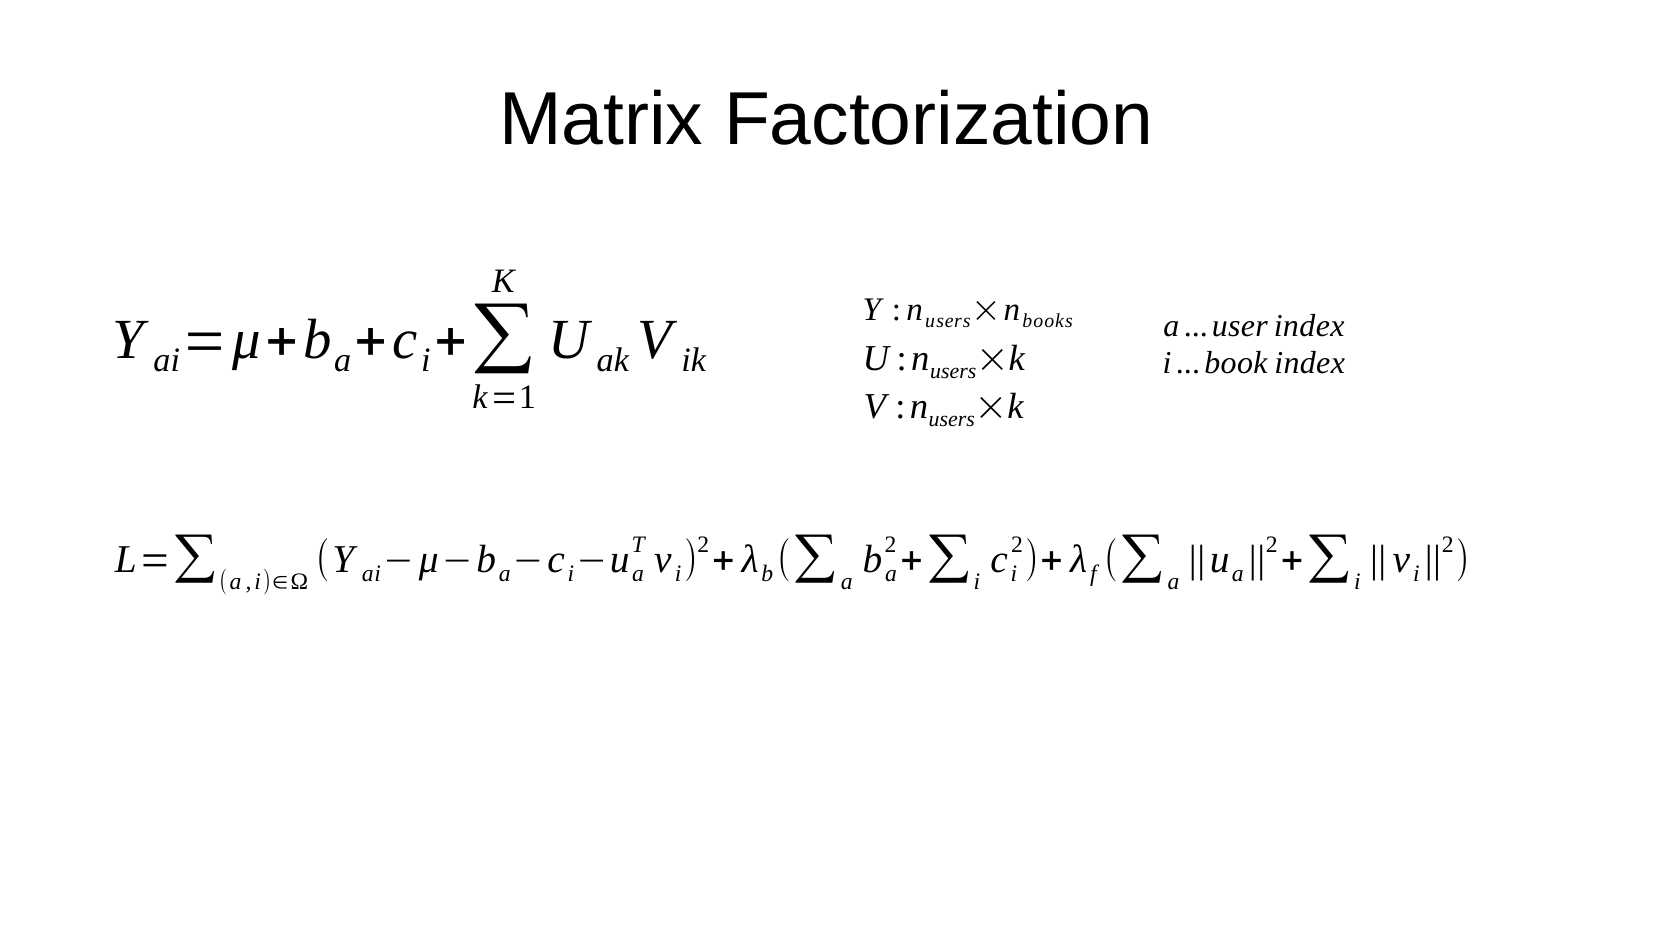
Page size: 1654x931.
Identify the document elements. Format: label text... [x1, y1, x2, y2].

text_box [862, 290, 1079, 477]
text_box [112, 262, 714, 421]
text_box [1162, 308, 1371, 413]
text_box [112, 531, 1472, 600]
title Matrix Factorization [82, 36, 1571, 193]
